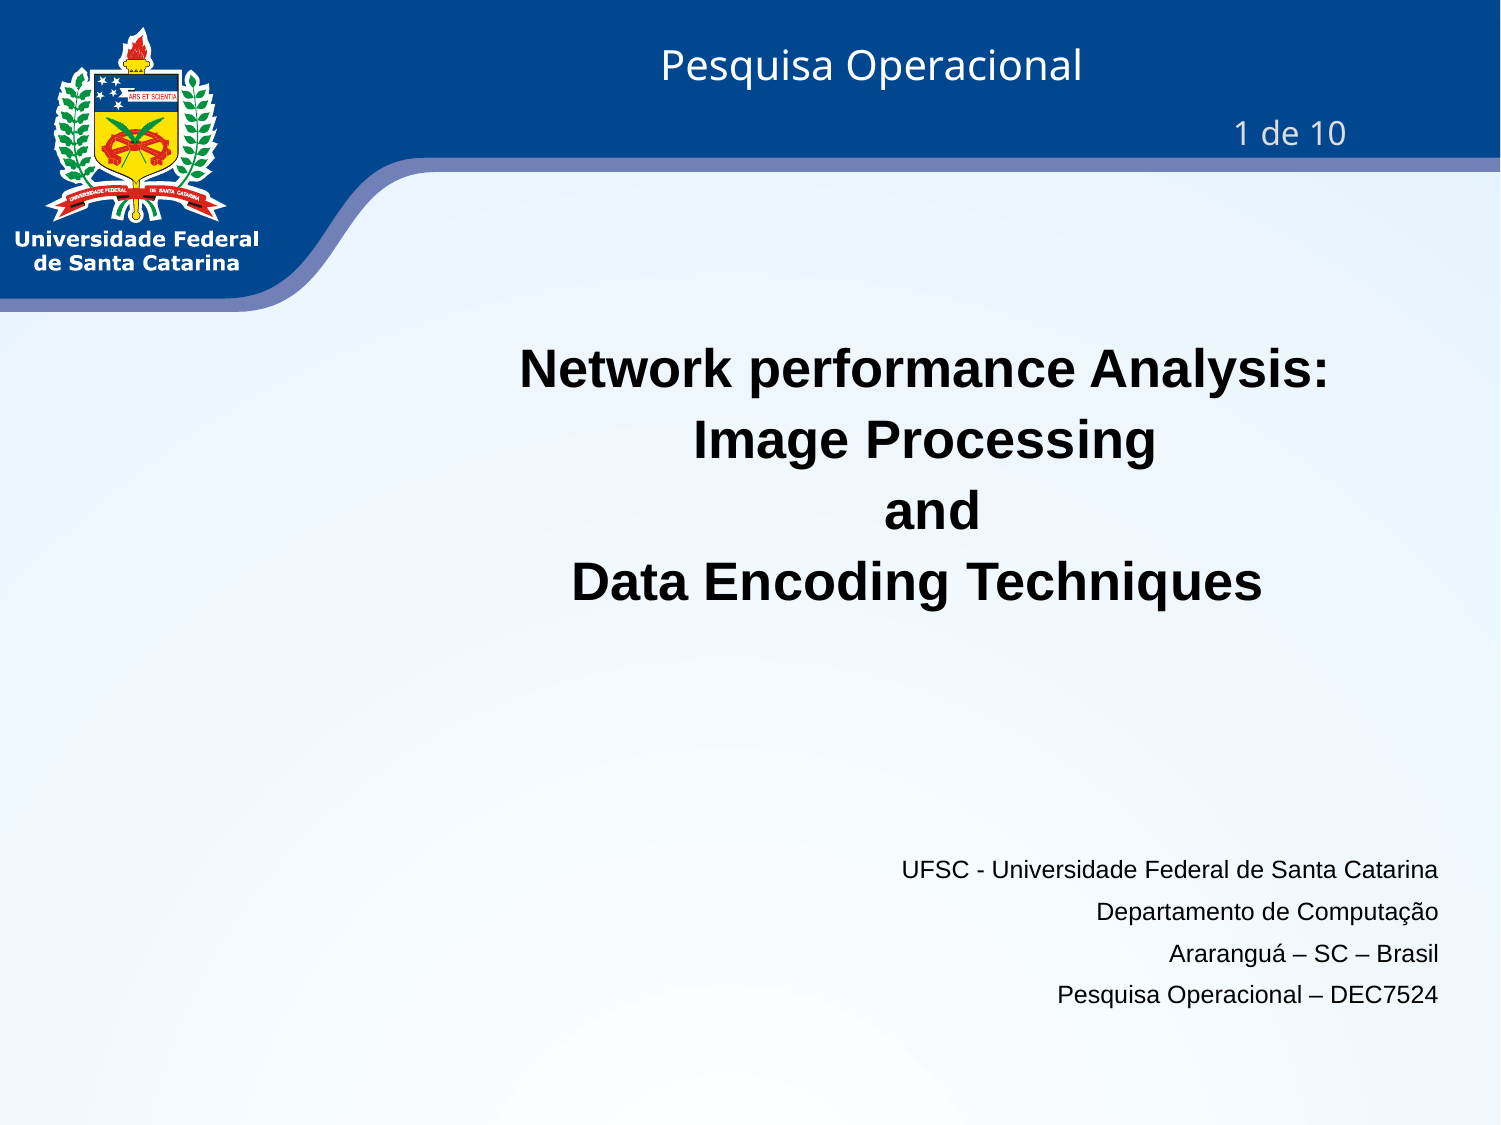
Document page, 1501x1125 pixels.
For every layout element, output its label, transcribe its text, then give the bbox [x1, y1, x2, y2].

text_box Network performance Analysis: Image Processing and Data Encoding Techniques UFSC - Universidade Federal de Santa Catarina Departamento de Computação Araranguá – SC – Brasil Pesquisa Operacional – DEC7524 [423, 332, 1444, 1011]
